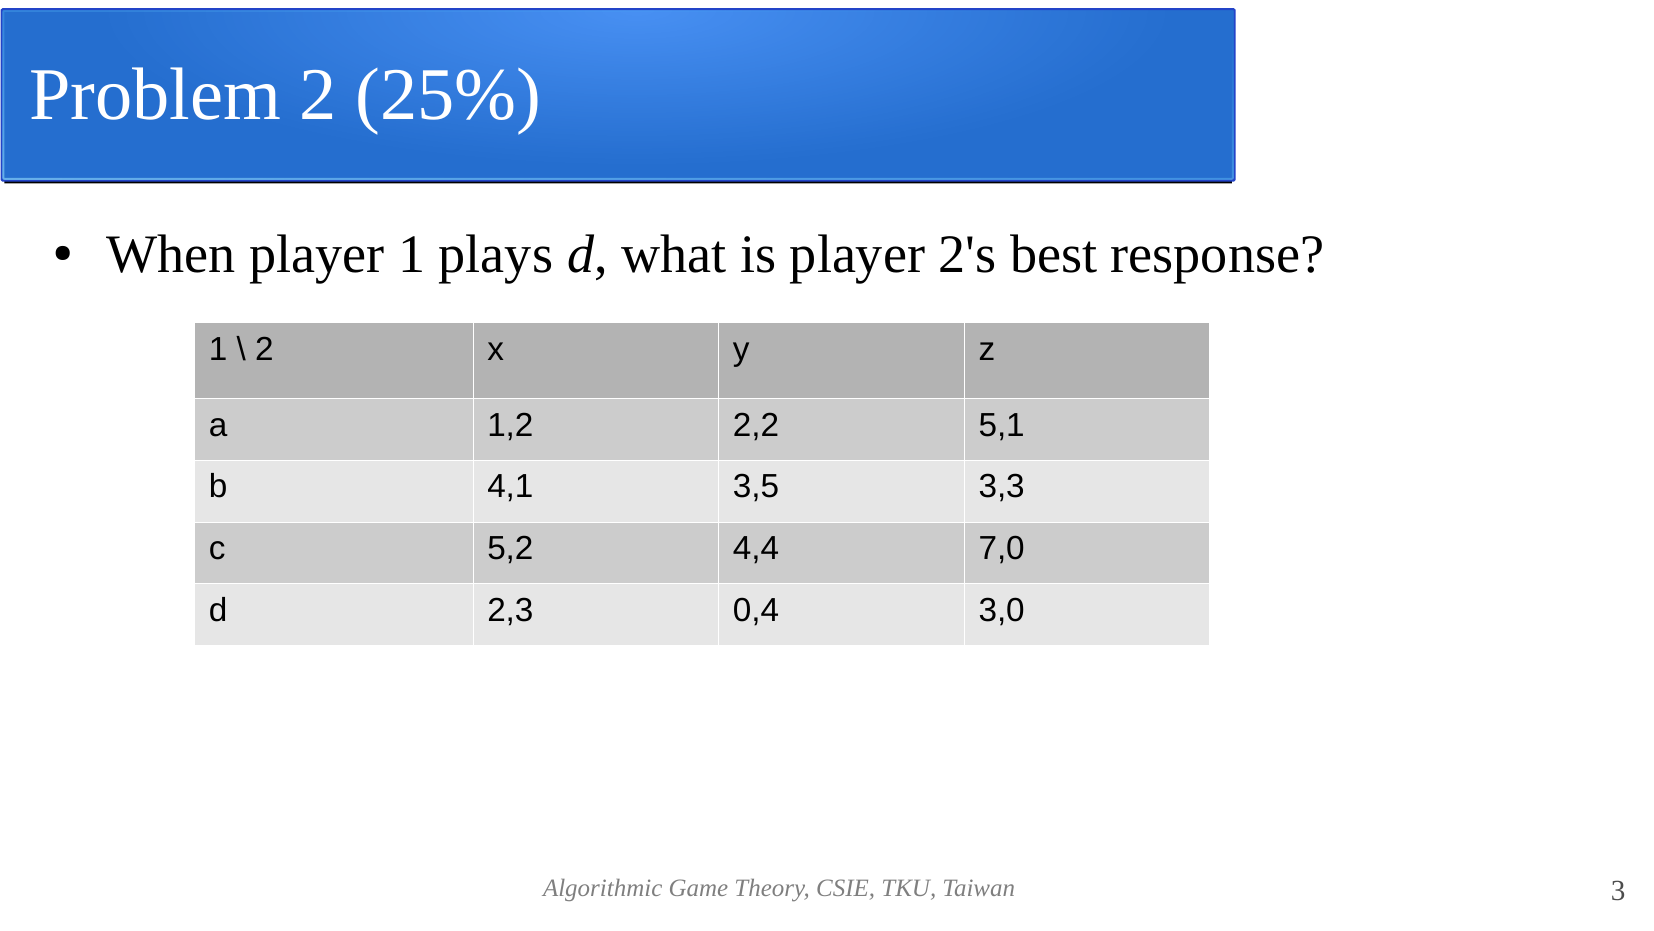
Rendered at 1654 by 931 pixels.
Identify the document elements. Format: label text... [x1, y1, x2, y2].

table_cell 3,5 [719, 461, 964, 522]
table_cell b [195, 461, 473, 522]
table_cell 3,0 [965, 584, 1209, 645]
table_header y [719, 323, 964, 398]
table_cell a [195, 399, 473, 460]
list When player 1 plays d, what is player 2's best response? [35, 224, 1524, 764]
table_header z [965, 323, 1209, 398]
table_cell 7,0 [965, 523, 1209, 583]
table_cell 4,4 [719, 523, 964, 583]
table_header 1 \ 2 [195, 323, 473, 398]
title Problem 2 (25%) [29, 17, 1138, 172]
table_cell 5,1 [965, 399, 1209, 460]
table_cell 2,3 [474, 584, 718, 645]
table_cell 2,2 [719, 399, 964, 460]
table_cell 3,3 [965, 461, 1209, 522]
table_header x [474, 323, 718, 398]
table_cell d [195, 584, 473, 645]
table_cell 0,4 [719, 584, 964, 645]
table_cell 5,2 [474, 523, 718, 583]
table_cell c [195, 523, 473, 583]
table_cell 1,2 [474, 399, 718, 460]
table_cell 4,1 [474, 461, 718, 522]
